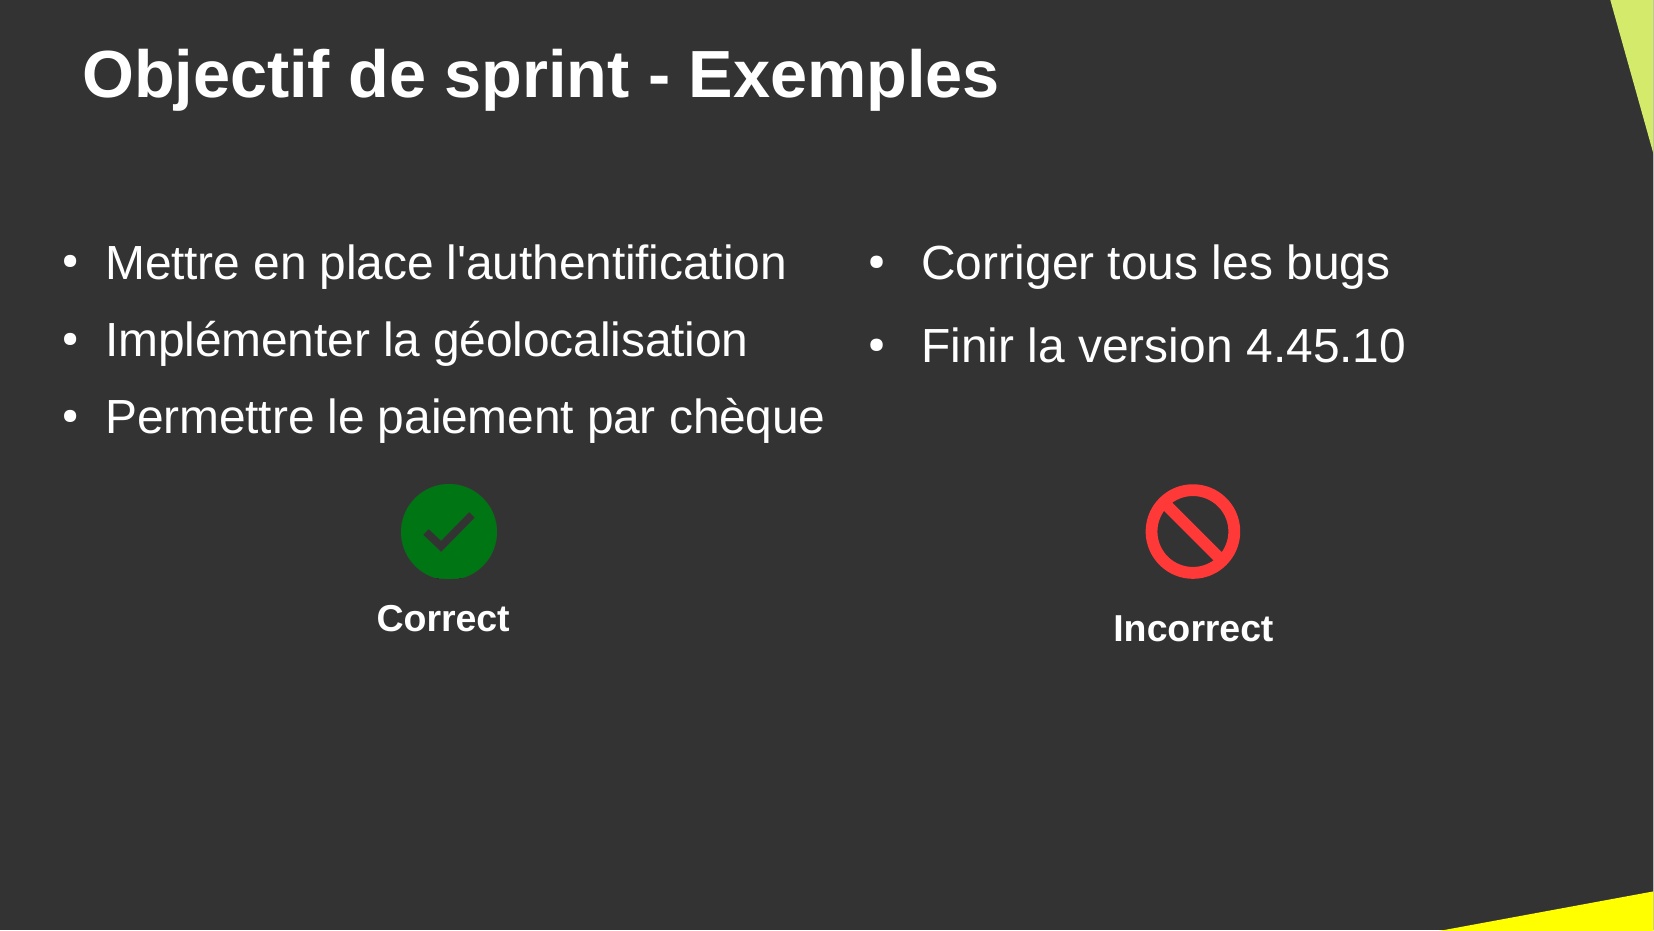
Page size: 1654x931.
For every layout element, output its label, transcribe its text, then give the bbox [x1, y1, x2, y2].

text_box Incorrect [838, 599, 1549, 741]
text_box [1438, 891, 1654, 931]
title Objectif de sprint - Exemples [82, 37, 1571, 122]
list Corriger tous les bugs Finir la version 4.45.10 [850, 236, 1654, 461]
picture [401, 484, 497, 579]
list Mettre en place l'authentification Implémenter la géolocalisation Permettre le paiement par chèque [47, 236, 850, 461]
text_box Correct [93, 590, 804, 648]
text_box [1145, 484, 1241, 579]
text_box [1610, 0, 1654, 156]
